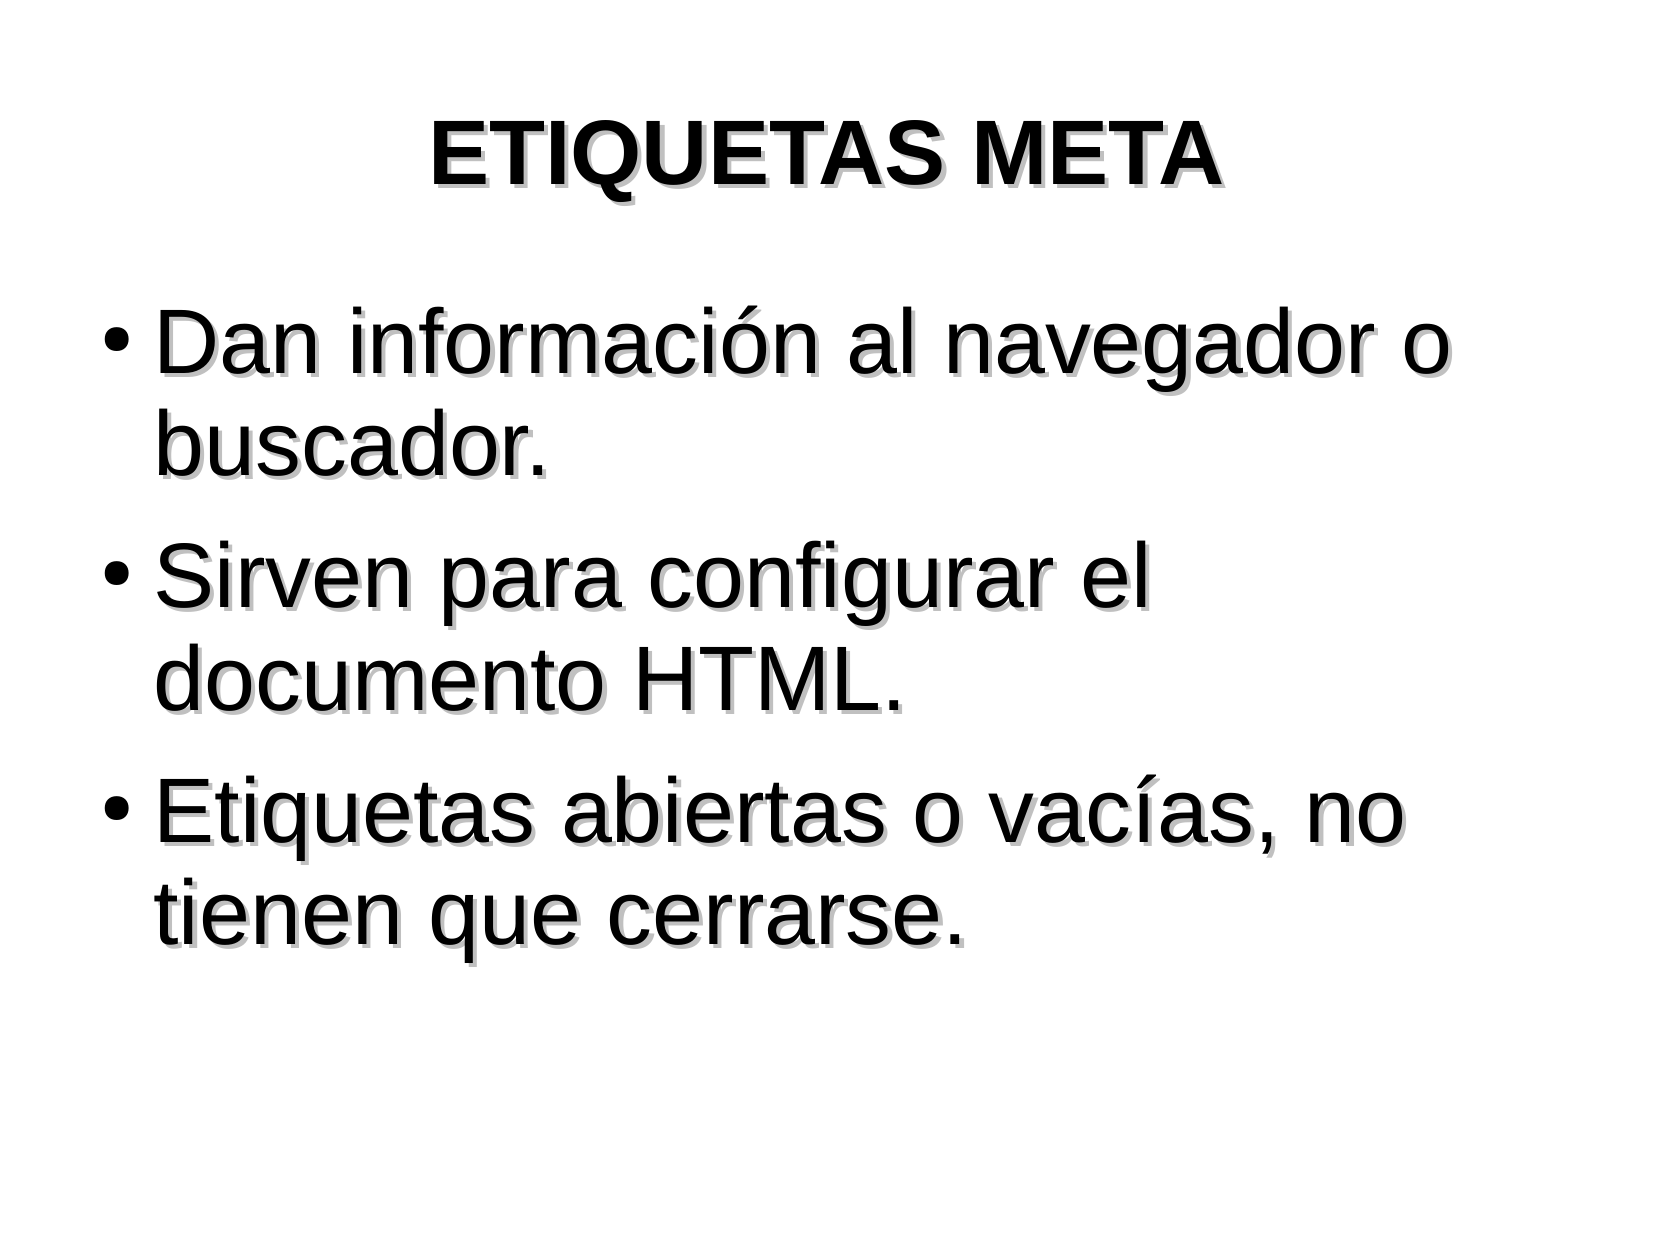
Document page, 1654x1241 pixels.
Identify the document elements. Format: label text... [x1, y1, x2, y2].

title ETIQUETAS META [82, 49, 1571, 257]
list Dan información al navegador o buscador. Sirven para configurar el documento HTML. Etiquetas abiertas o vacías, no tienen que cerrarse. [82, 290, 1571, 1010]
